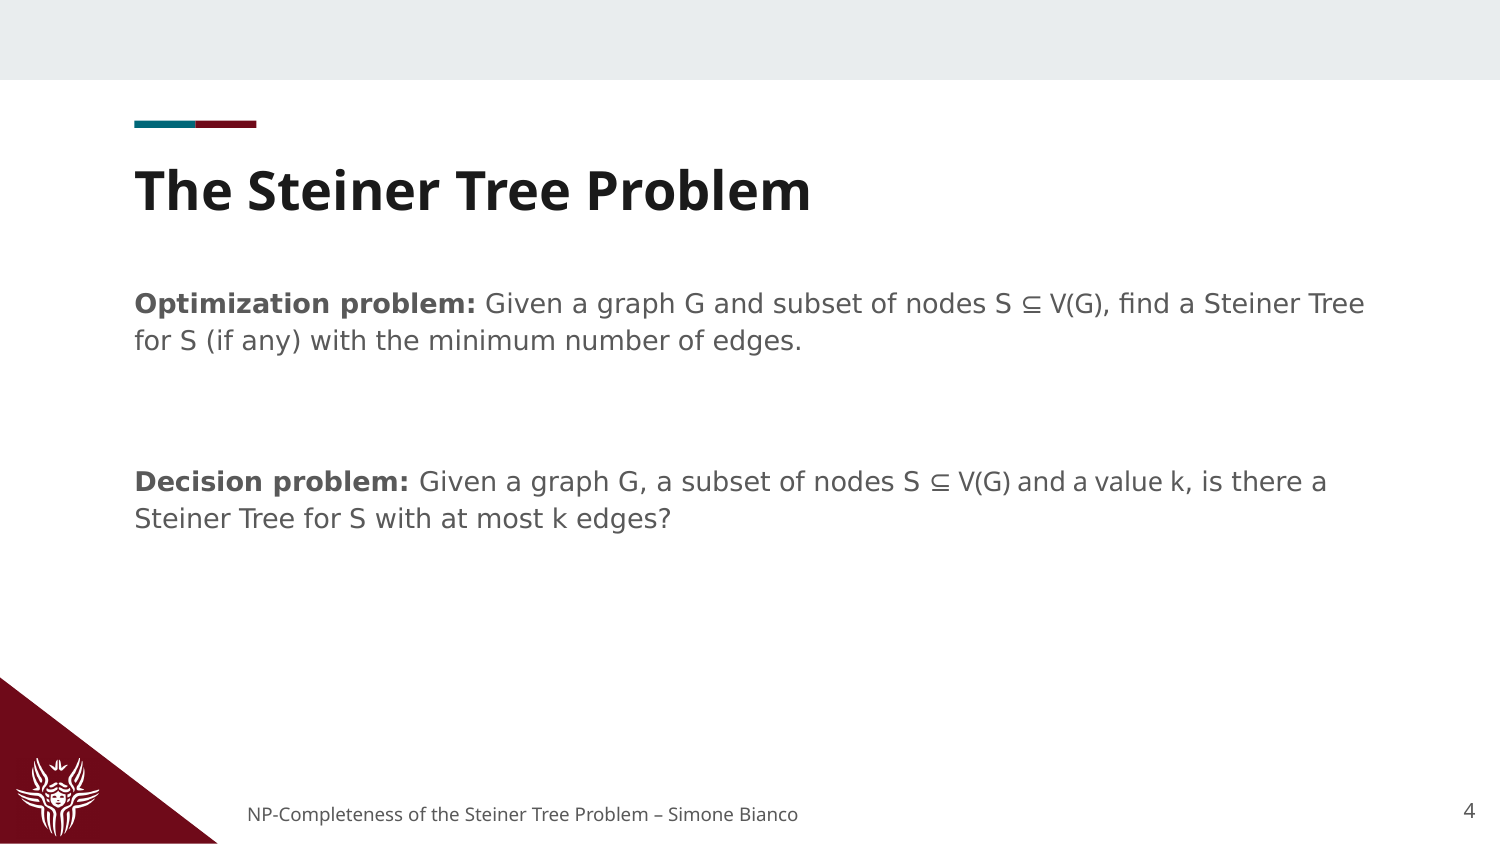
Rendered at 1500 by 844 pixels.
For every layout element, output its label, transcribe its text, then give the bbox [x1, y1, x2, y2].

subtitle NP-Completeness of the Steiner Tree Problem – Simone Bianco [232, 783, 1193, 839]
title The Steiner Tree Problem [119, 141, 1381, 230]
list Optimization problem: Given a graph G and subset of nodes S ⊆ V(G), find a Steiner Tree for S (if any) with the minimum number of edges. Decision problem: Given a graph G, a subset of nodes S ⊆ V(G) and a value k, is there a Steiner Tree for S with at most k edges? [119, 266, 1418, 637]
slide_number <number> [1400, 779, 1491, 844]
picture [16, 758, 100, 839]
